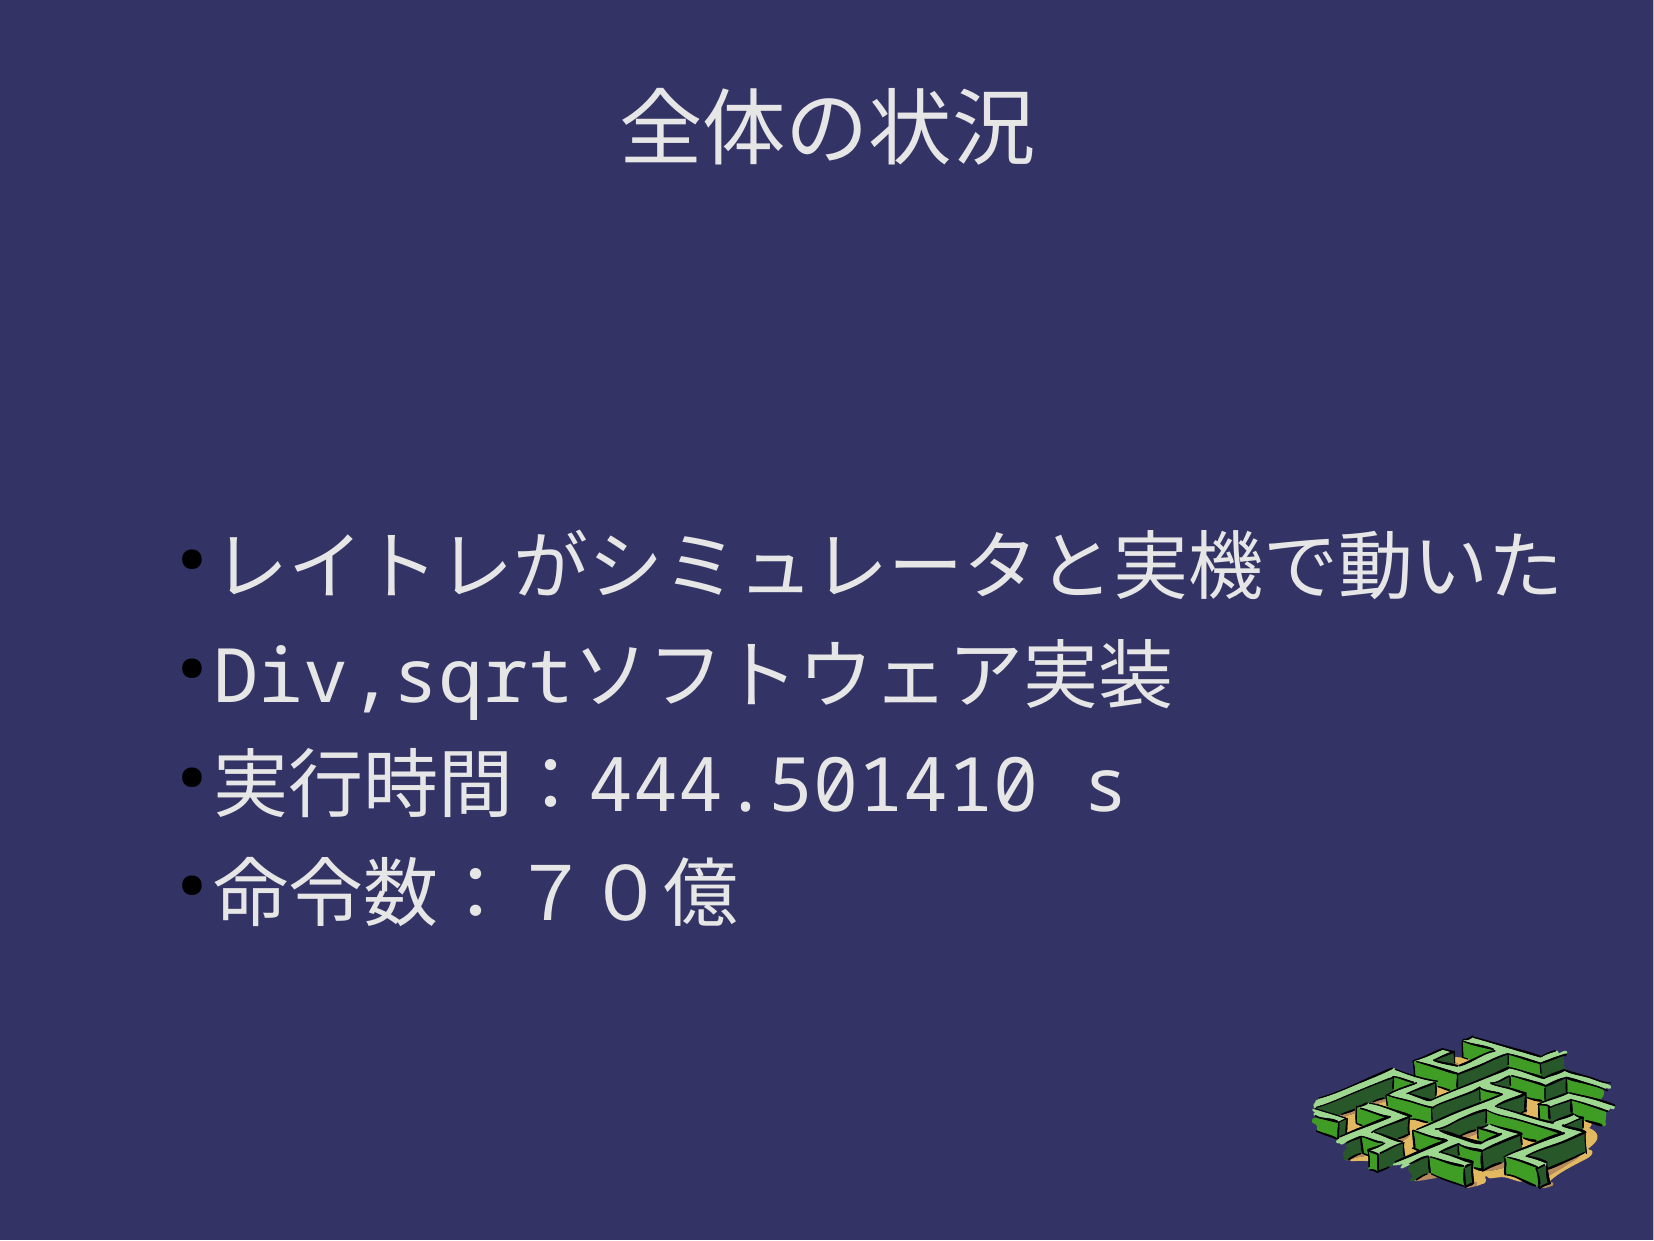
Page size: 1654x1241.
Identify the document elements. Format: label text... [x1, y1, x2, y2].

subtitle レイトレがシミュレータと実機で動いた Div,sqrtソフトウェア実装 実行時間：444.501410 s 命令数：７０億 [178, 364, 1570, 1085]
title 全体の状況 [121, 19, 1534, 227]
